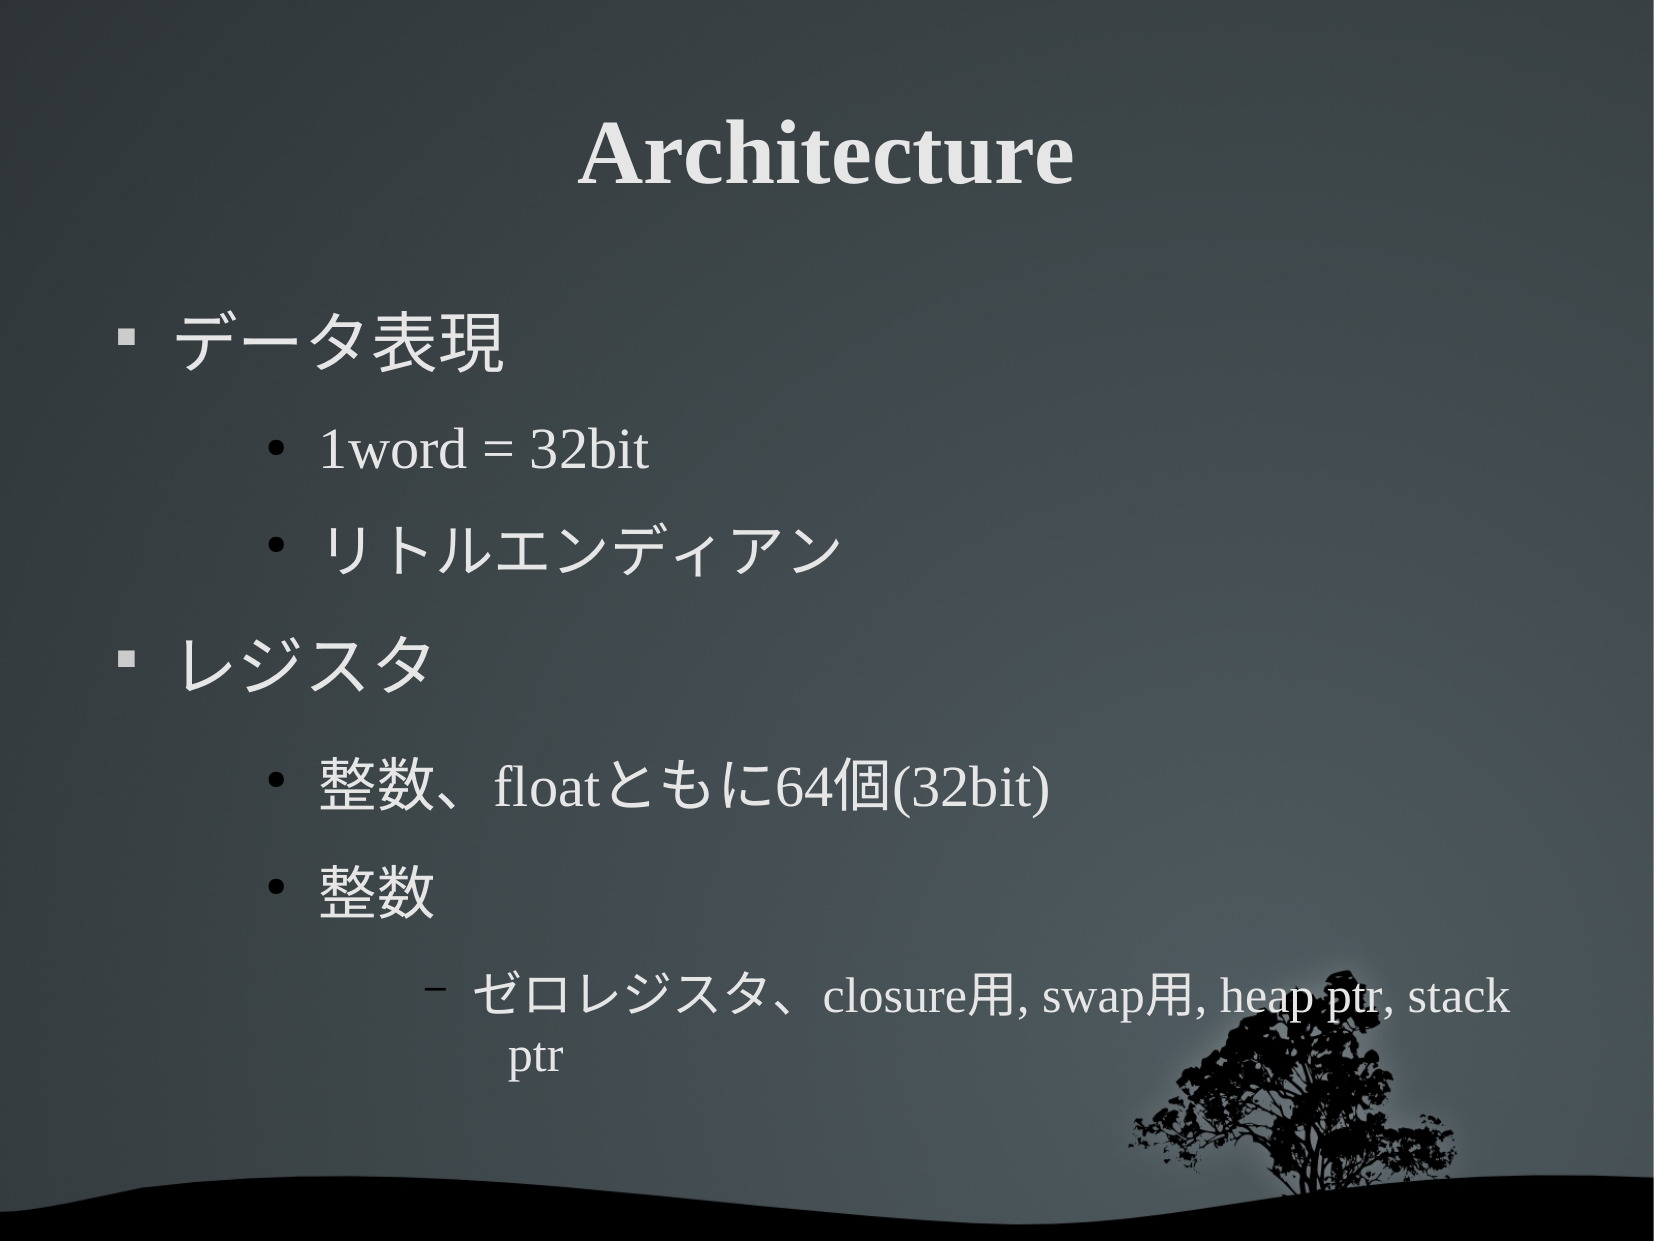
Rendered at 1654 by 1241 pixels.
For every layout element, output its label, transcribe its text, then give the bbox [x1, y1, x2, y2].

title Architecture [82, 49, 1571, 257]
picture [0, 0, 1654, 1241]
list データ表現 1word = 32bit リトルエンディアン レジスタ 整数、floatともに64個(32bit) 整数 ゼロレジスタ、closure用, swap用, heap ptr, stack ptr [82, 290, 1571, 1109]
